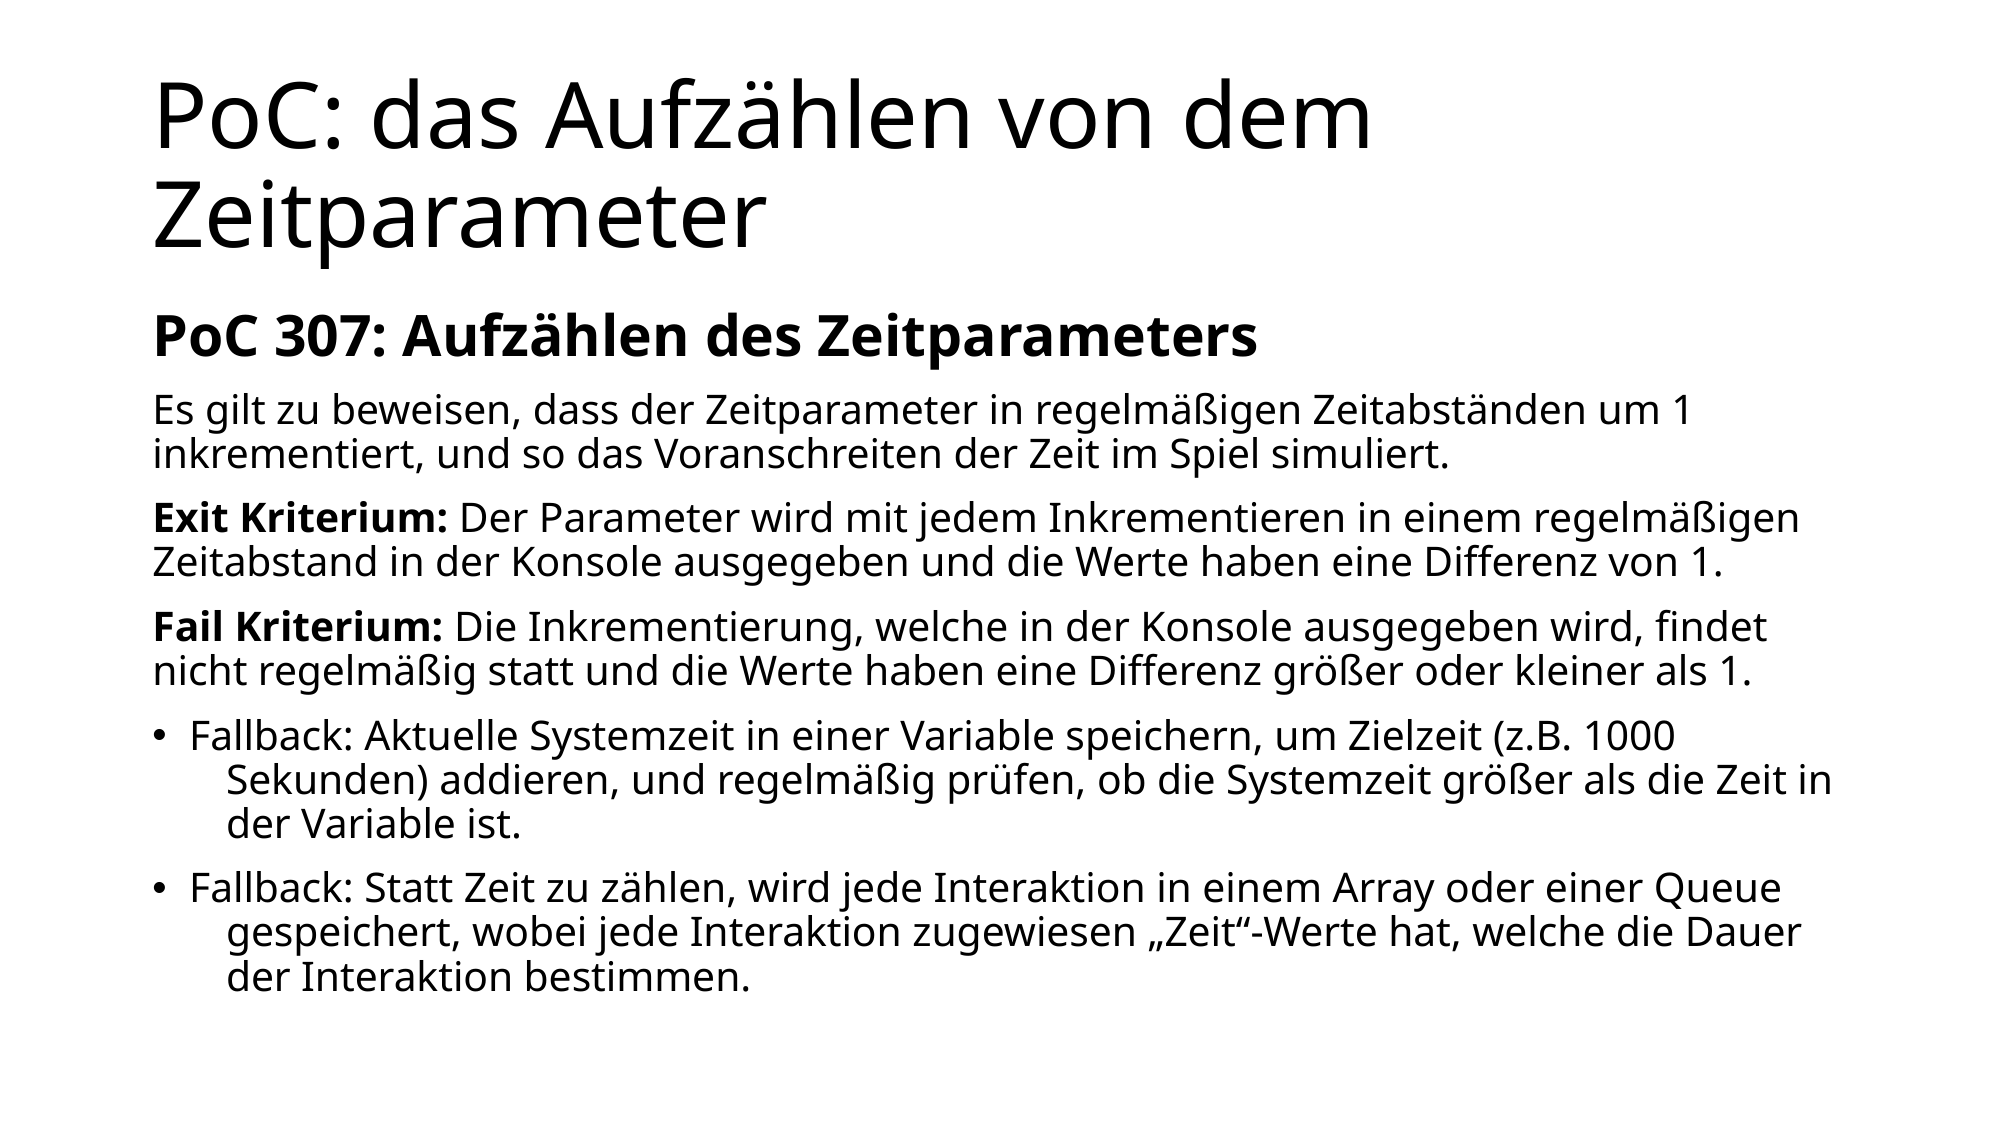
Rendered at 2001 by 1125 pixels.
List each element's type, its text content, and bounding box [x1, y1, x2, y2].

title PoC: das Aufzählen von dem Zeitparameter [137, 59, 1863, 278]
list PoC 307: Aufzählen des Zeitparameters Es gilt zu beweisen, dass der Zeitparameter in regelmäßigen Zeitabständen um 1 inkrementiert, und so das Voranschreiten der Zeit im Spiel simuliert. Exit Kriterium: Der Parameter wird mit jedem Inkrementieren in einem regelmäßigen Zeitabstand in der Konsole ausgegeben und die Werte haben eine Differenz von 1. Fail Kriterium: Die Inkrementierung, welche in der Konsole ausgegeben wird, findet nicht regelmäßig statt und die Werte haben eine Differenz größer oder kleiner als 1. Fallback: Aktuelle Systemzeit in einer Variable speichern, um Zielzeit (z.B. 1000 Sekunden) addieren, und regelmäßig prüfen, ob die Systemzeit größer als die Zeit in der Variable ist. Fallback: Statt Zeit zu zählen, wird jede Interaktion in einem Array oder einer Queue gespeichert, wobei jede Interaktion zugewiesen „Zeit“-Werte hat, welche die Dauer der Interaktion bestimmen. [137, 299, 1863, 1014]
